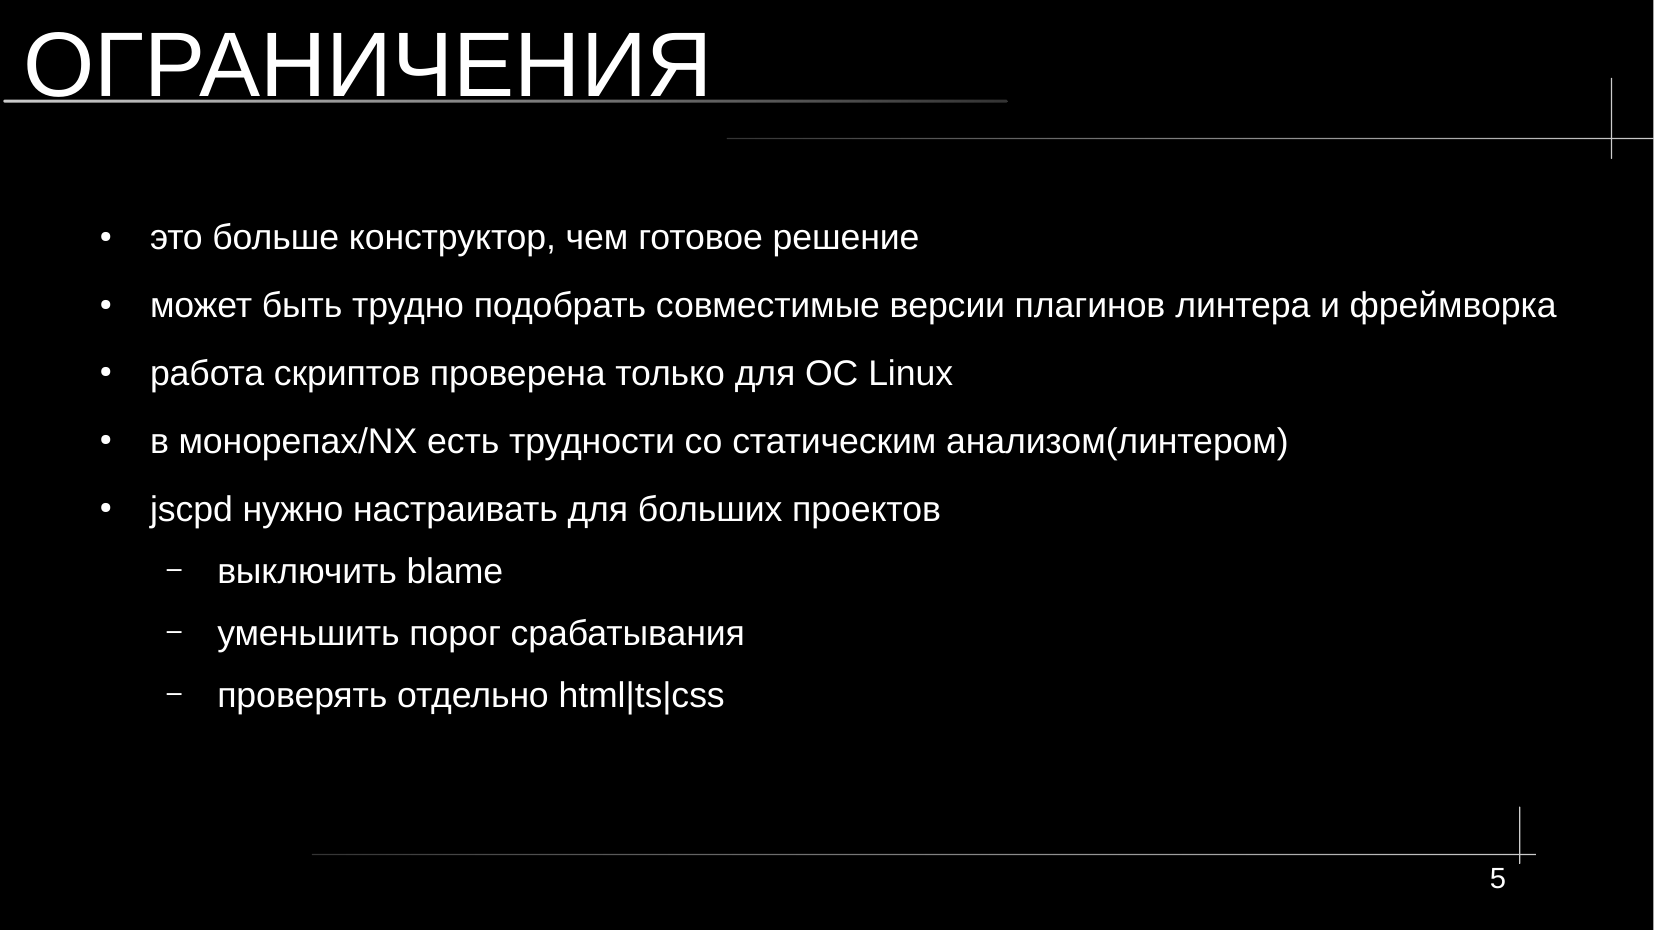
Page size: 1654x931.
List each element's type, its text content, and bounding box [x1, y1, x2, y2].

title ОГРАНИЧЕНИЯ [23, 11, 1589, 119]
list это больше конструктор, чем готовое решение может быть трудно подобрать совместимые версии плагинов линтера и фреймворка работа скриптов проверена только для ОС Linux в монорепах/NX есть трудности со статическим анализом(линтером) jscpd нужно настраивать для больших проектов выключить blame уменьшить порог срабатывания проверять отдельно html|ts|css [82, 217, 1571, 758]
